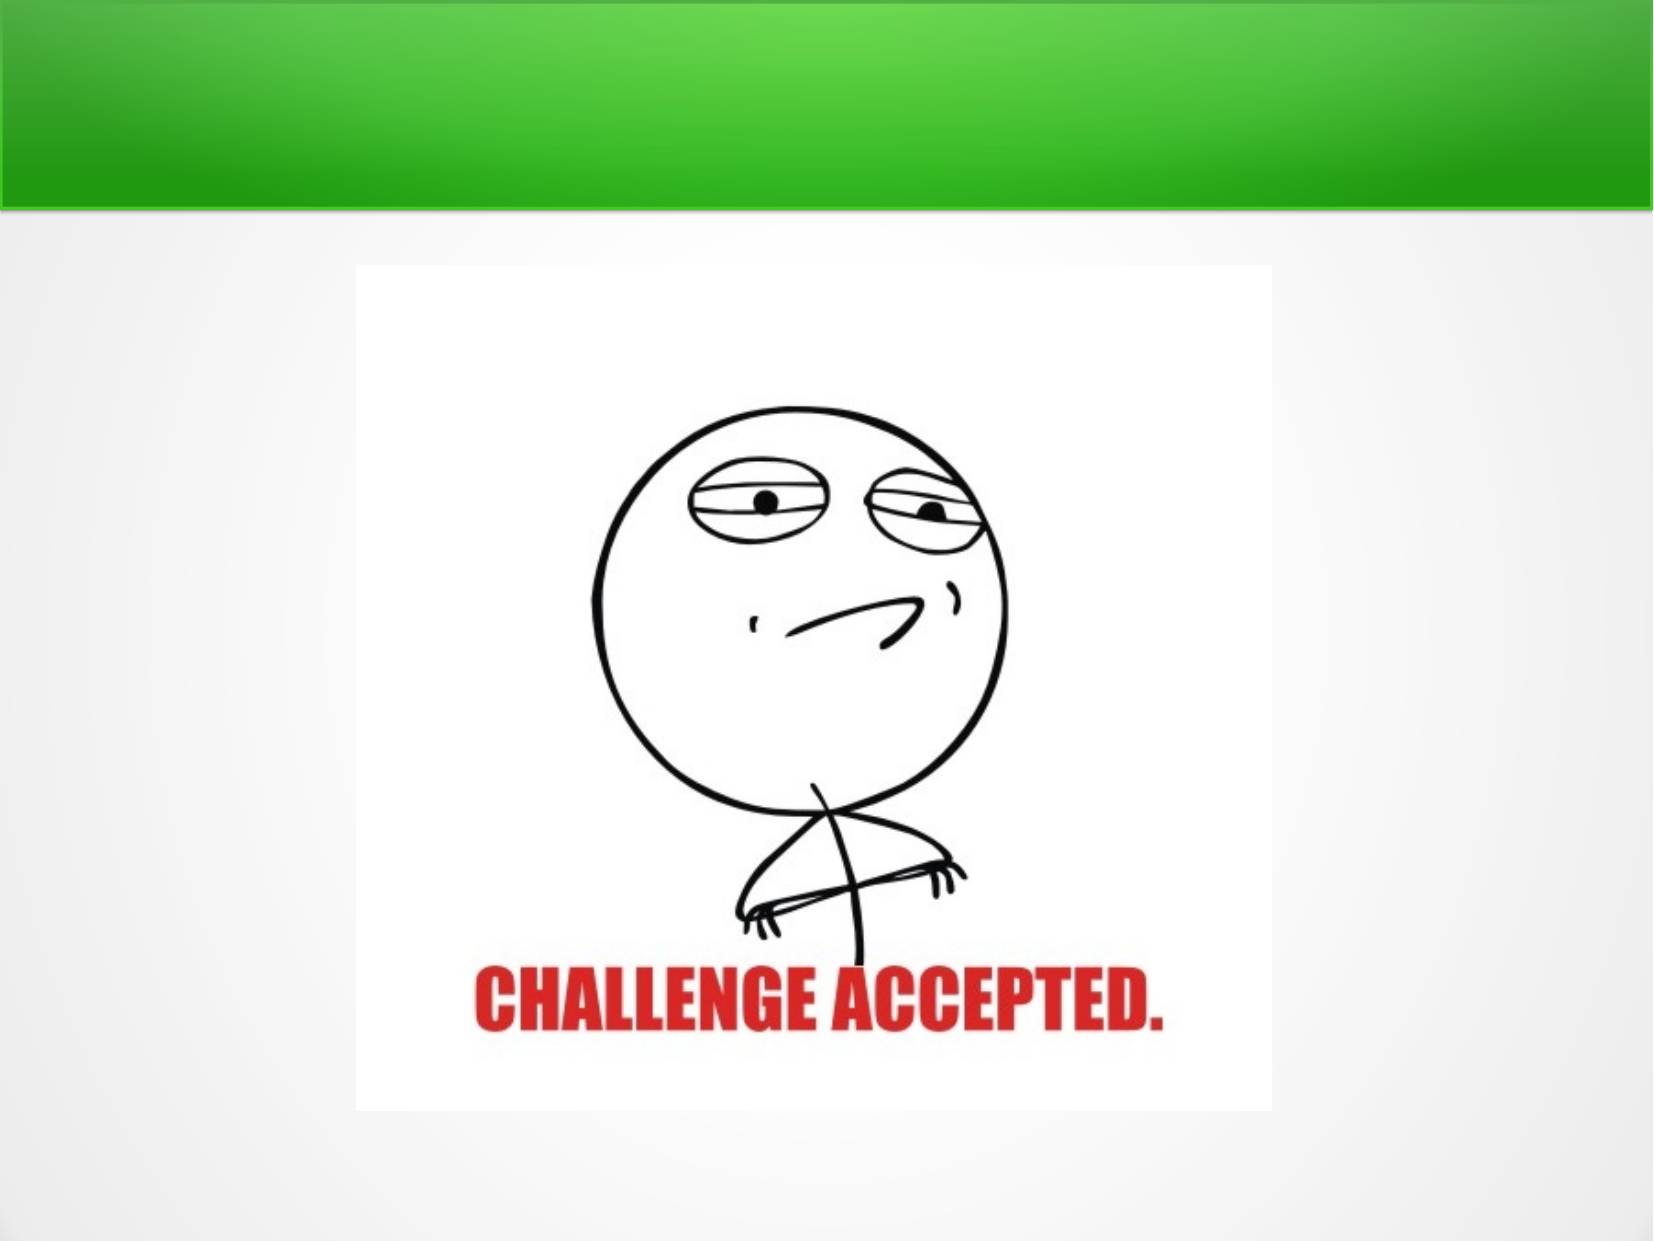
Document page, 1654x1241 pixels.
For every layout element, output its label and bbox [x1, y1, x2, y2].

picture [356, 265, 1273, 1111]
